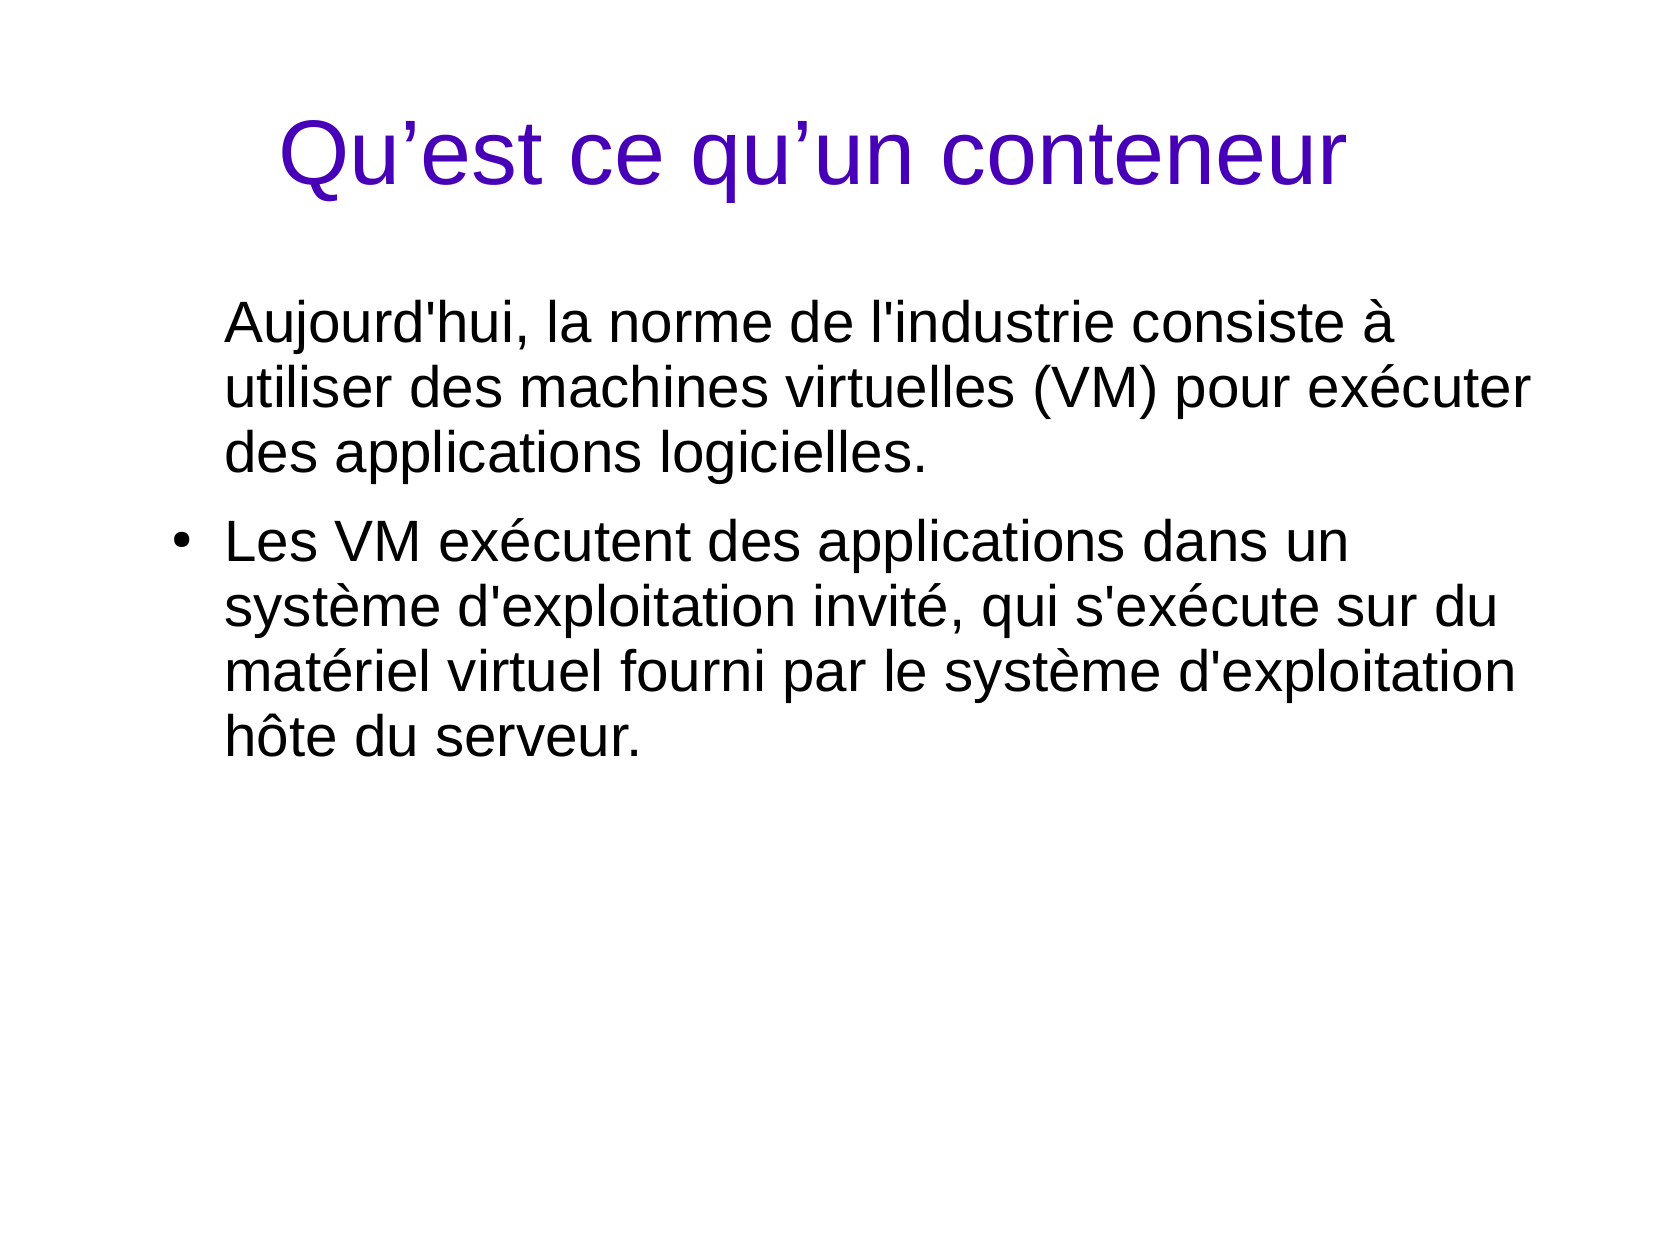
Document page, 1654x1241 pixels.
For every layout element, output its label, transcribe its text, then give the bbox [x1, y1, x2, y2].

title Qu’est ce qu’un conteneur [82, 49, 1571, 257]
list Aujourd'hui, la norme de l'industrie consiste à utiliser des machines virtuelles (VM) pour exécuter des applications logicielles. Les VM exécutent des applications dans un système d'exploitation invité, qui s'exécute sur du matériel virtuel fourni par le système d'exploitation hôte du serveur. [82, 290, 1571, 1010]
